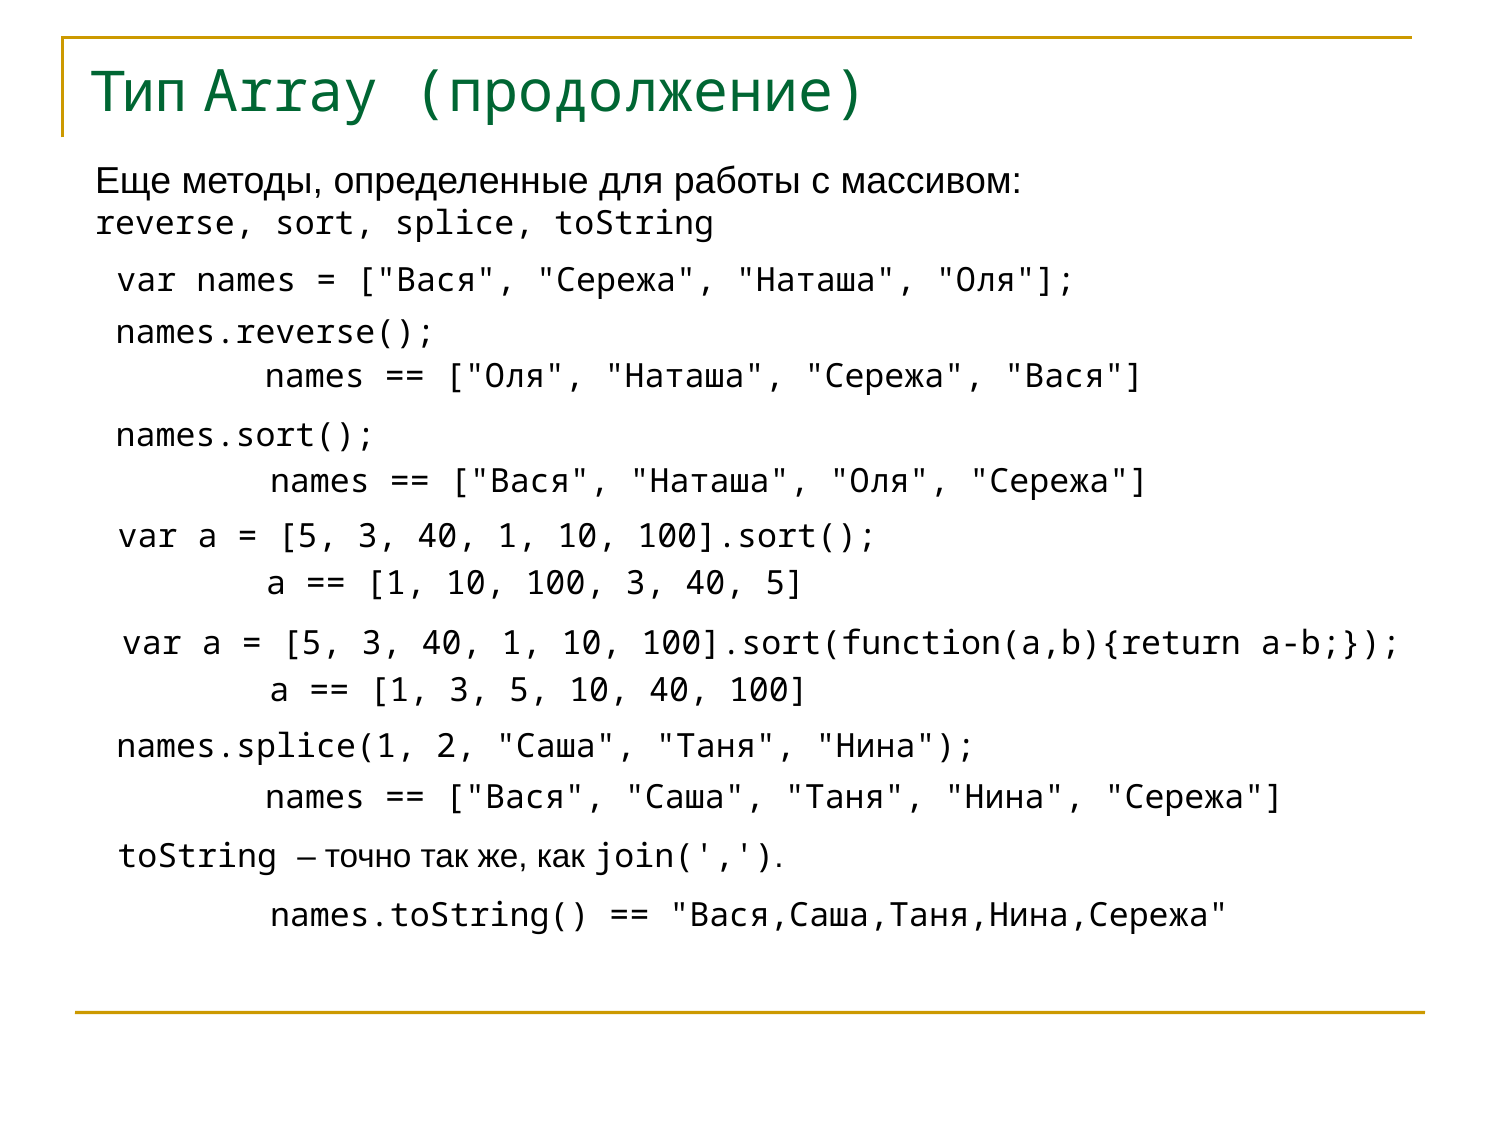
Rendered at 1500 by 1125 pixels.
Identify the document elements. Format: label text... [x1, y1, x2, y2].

text_box var a = [5, 3, 40, 1, 10, 100].sort(); [102, 506, 893, 562]
text_box Еще методы, определенные для работы с массивом: reverse, sort, splice, toString [80, 148, 1038, 249]
text_box a == [1, 3, 5, 10, 40, 100] [254, 660, 825, 716]
text_box names.reverse(); [100, 302, 451, 358]
title Тип Array (продолжение) [75, 45, 1425, 138]
text_box names == ["Вася", "Саша", "Таня", "Нина", "Сережа"] [250, 767, 1301, 823]
text_box names == ["Оля", "Наташа", "Сережа", "Вася"] [250, 346, 1161, 402]
text_box names == ["Вася", "Наташа", "Оля", "Сережа"] [255, 452, 1165, 507]
text_box var names = ["Вася", "Сережа", "Наташа", "Оля"]; [101, 250, 1092, 306]
text_box a == [1, 10, 100, 3, 40, 5] [251, 553, 822, 609]
text_box var a = [5, 3, 40, 1, 10, 100].sort(function(a,b){return a-b;}); [107, 613, 1417, 669]
text_box toString – точно так же, как join(','). [102, 826, 799, 882]
text_box names.toString() == "Вася,Саша,Таня,Нина,Сережа" [255, 885, 1246, 941]
text_box names.sort(); [100, 405, 391, 461]
text_box names.splice(1, 2, "Саша", "Таня", "Нина"); [101, 716, 992, 772]
